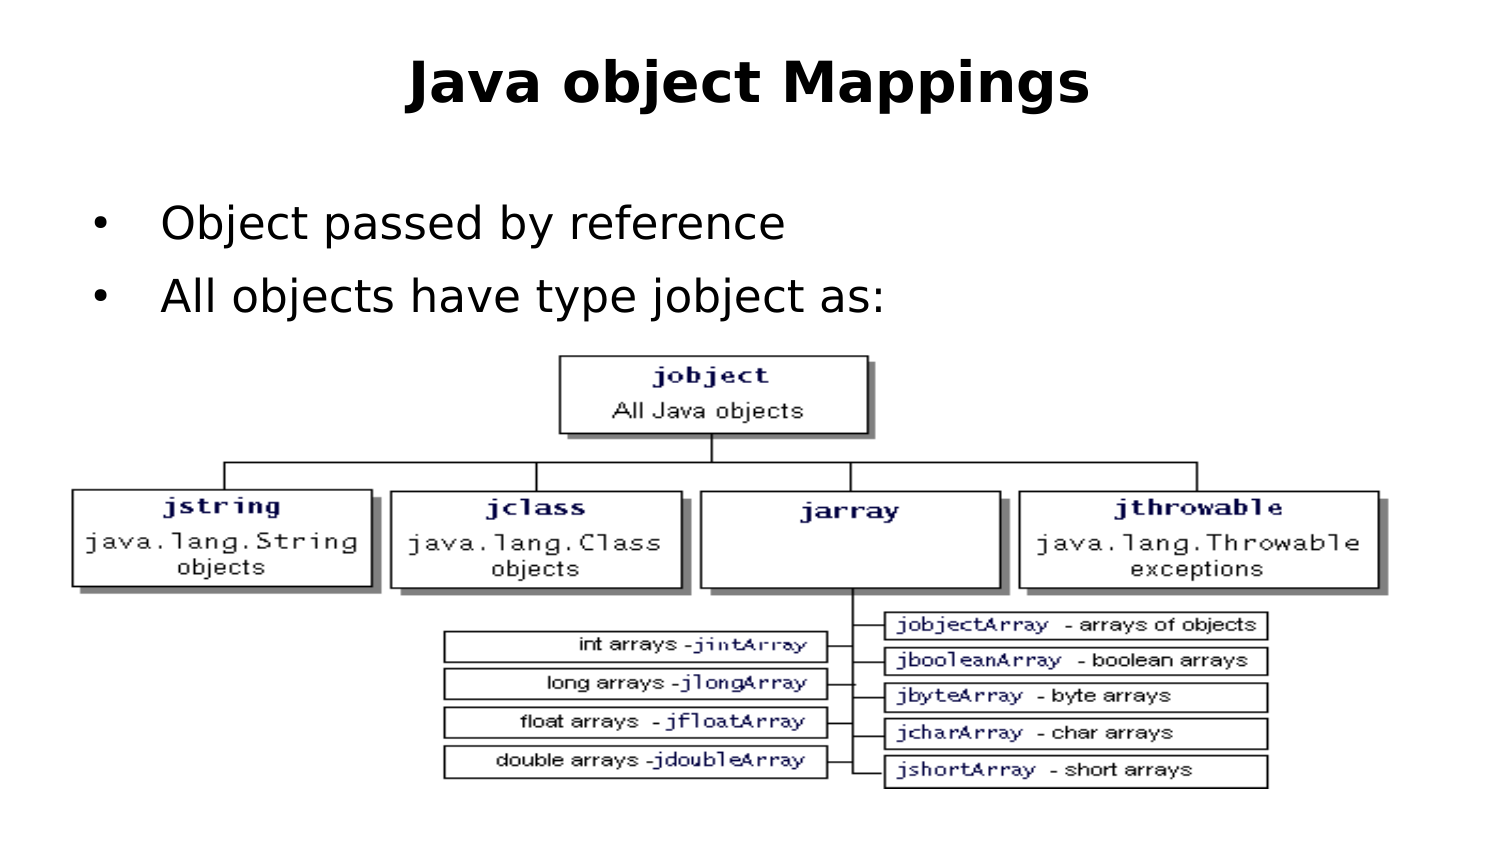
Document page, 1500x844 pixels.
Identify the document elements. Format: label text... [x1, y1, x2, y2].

list Object passed by reference All objects have type jobject as: [75, 197, 1425, 687]
title Java object Mappings [75, 33, 1425, 133]
picture [70, 354, 1391, 789]
